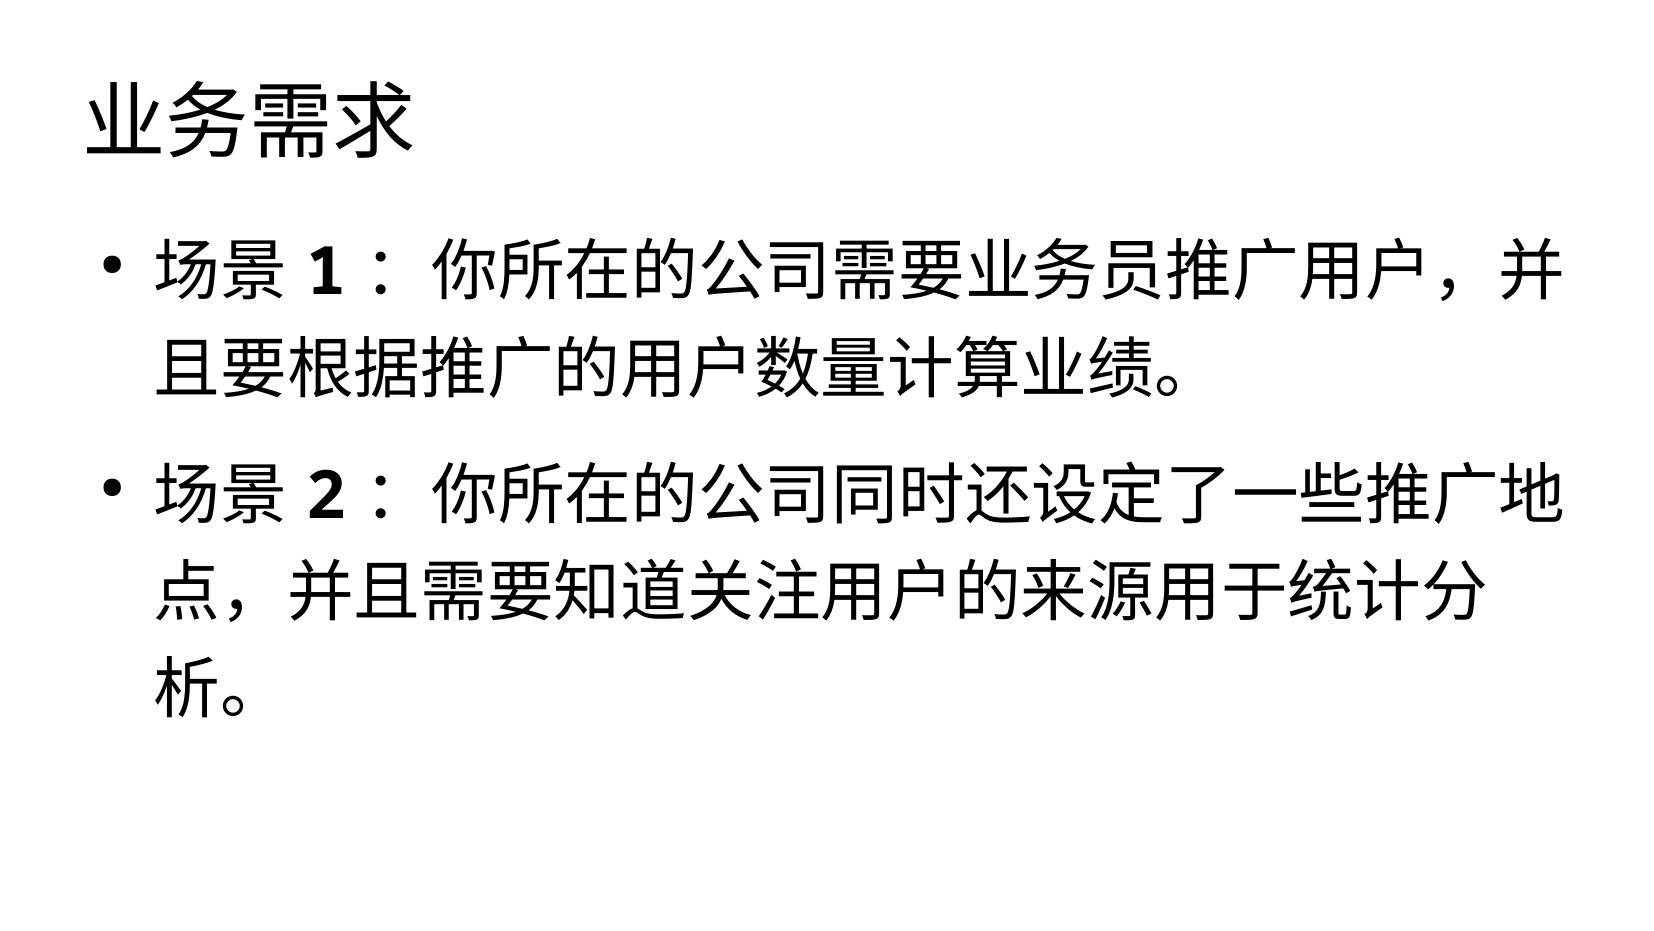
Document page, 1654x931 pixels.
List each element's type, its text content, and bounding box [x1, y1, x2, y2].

title 业务需求 [82, 37, 1571, 193]
list 场景1：你所在的公司需要业务员推广用户，并且要根据推广的用户数量计算业绩。 场景2：你所在的公司同时还设定了一些推广地点，并且需要知道关注用户的来源用于统计分析。 [82, 217, 1571, 804]
